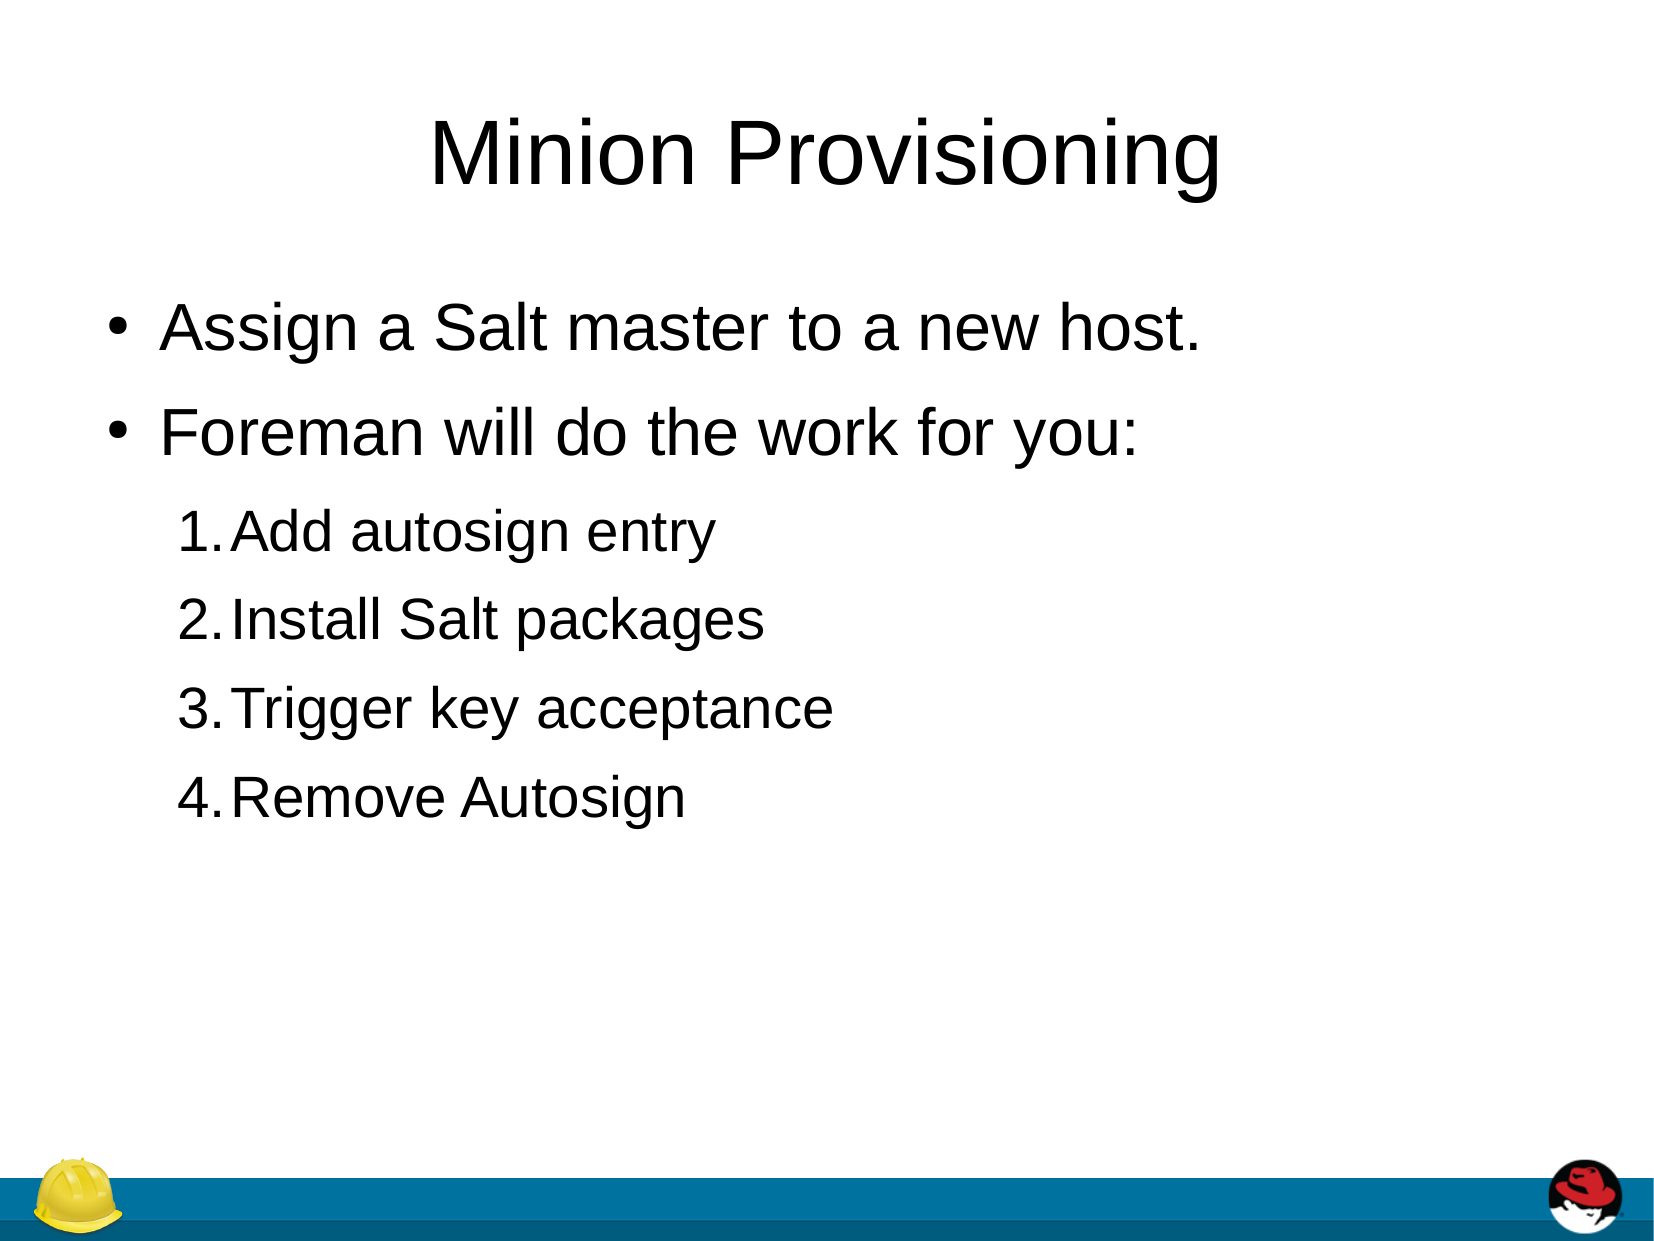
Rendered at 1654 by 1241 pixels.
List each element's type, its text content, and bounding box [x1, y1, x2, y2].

picture [1547, 1157, 1630, 1233]
picture [23, 1145, 130, 1235]
title Minion Provisioning [82, 49, 1571, 257]
list Assign a Salt master to a new host. Foreman will do the work for you: Add autosign entry Install Salt packages Trigger key acceptance Remove Autosign [88, 290, 1577, 1010]
